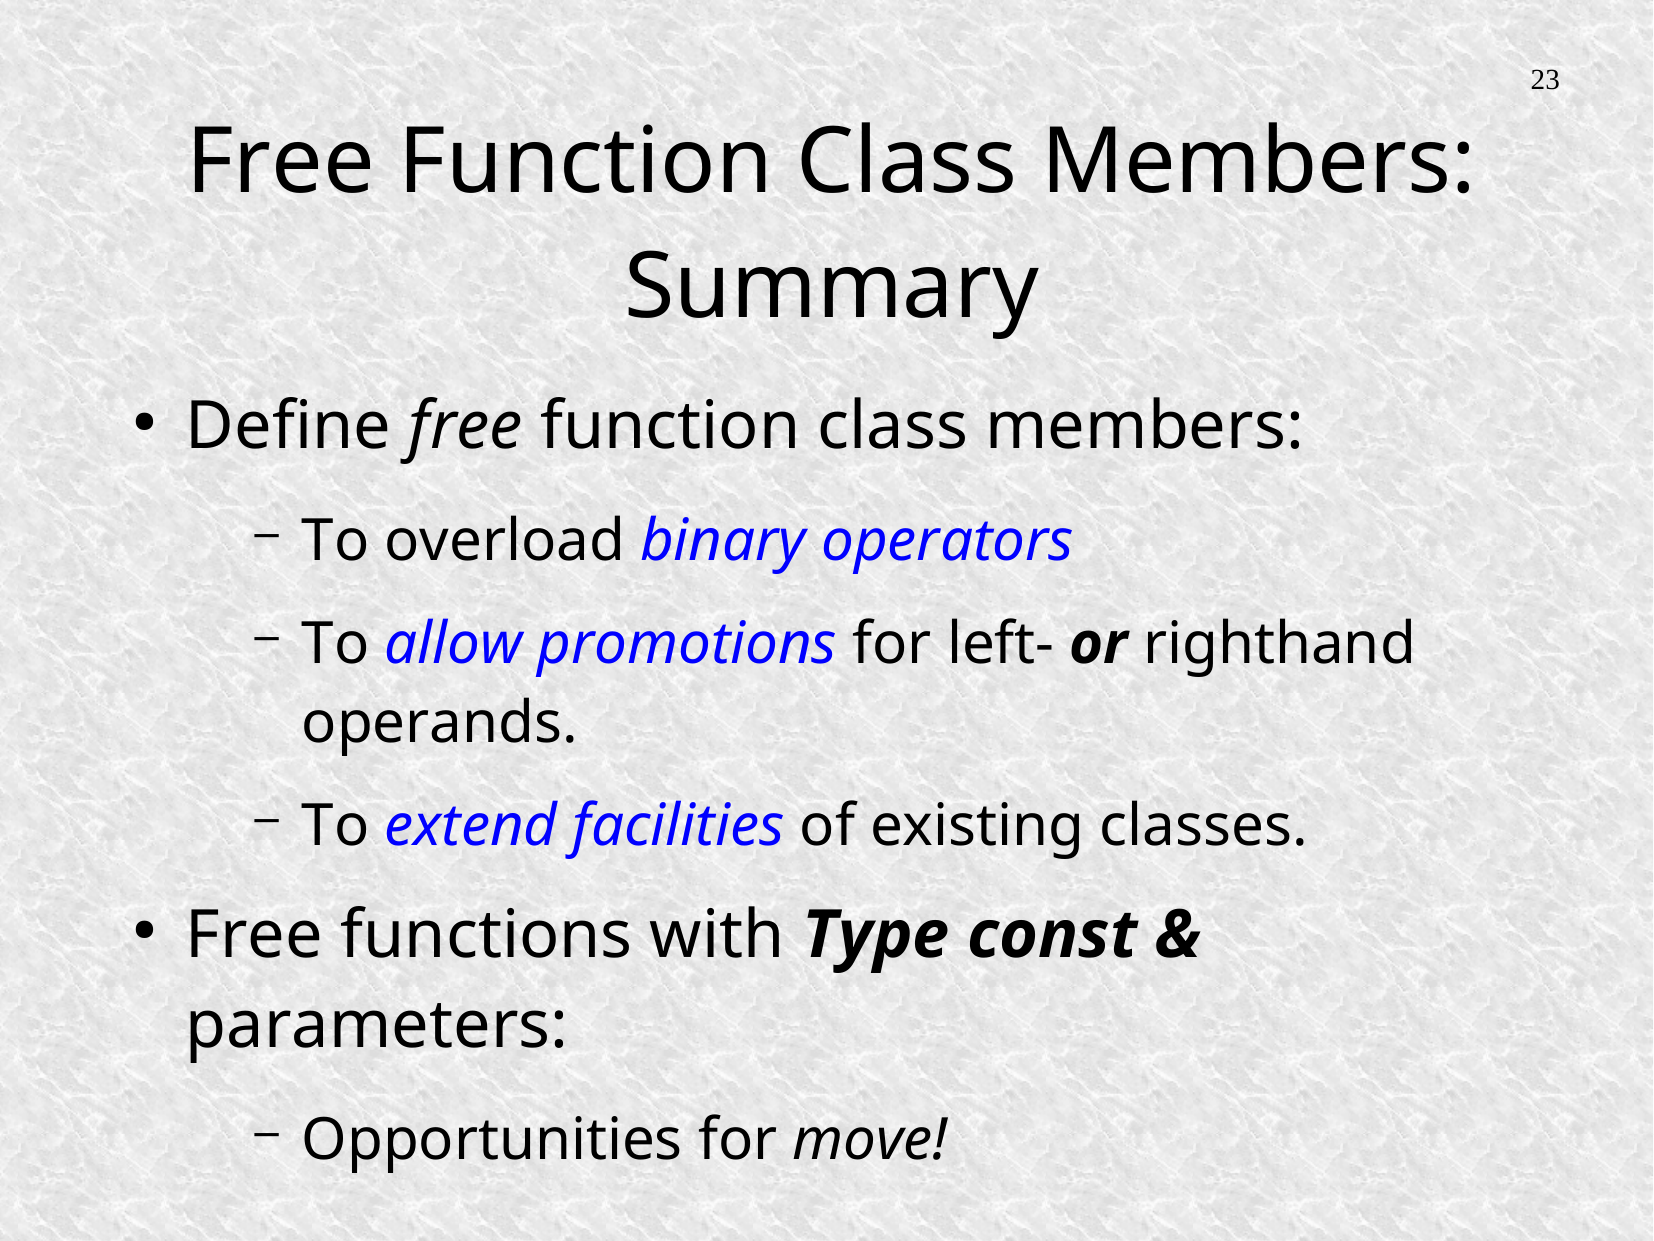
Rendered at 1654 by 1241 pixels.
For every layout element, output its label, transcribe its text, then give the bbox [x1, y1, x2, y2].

list Define free function class members: To overload binary operators To allow promotions for left- or righthand operands. To extend facilities of existing classes. Free functions with Type const & parameters: Opportunities for move! [115, 377, 1569, 1160]
title Free Function Class Members: Summary [126, 109, 1538, 331]
picture [0, 0, 1654, 1241]
